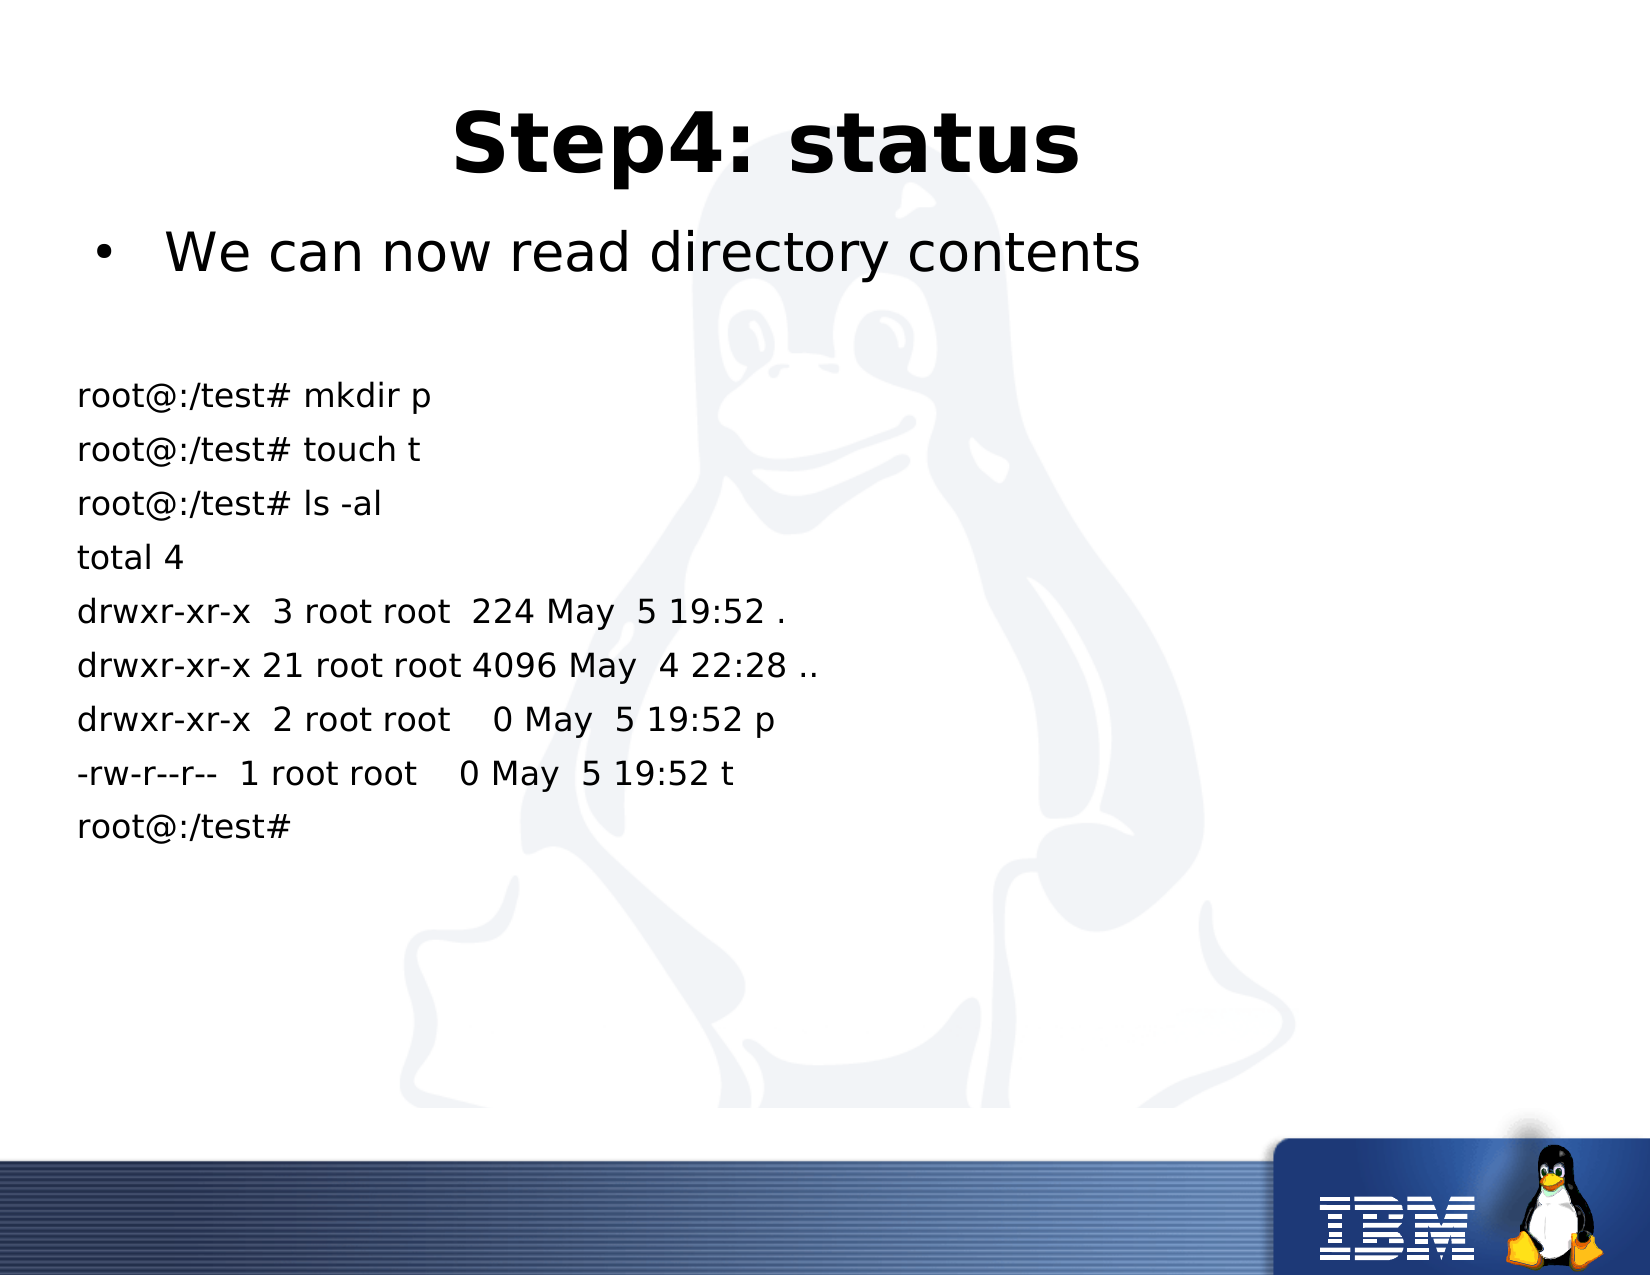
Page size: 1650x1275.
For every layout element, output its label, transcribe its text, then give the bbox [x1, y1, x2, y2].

list We can now read directory contents root@:/test# mkdir p root@:/test# touch t root@:/test# ls -al total 4 drwxr-xr-x 3 root root 224 May 5 19:52 . drwxr-xr-x 21 root root 4096 May 4 22:28 .. drwxr-xr-x 2 root root 0 May 5 19:52 p -rw-r--r-- 1 root root 0 May 5 19:52 t root@:/test# [76, 221, 1457, 1171]
title Step4: status [76, 76, 1457, 211]
